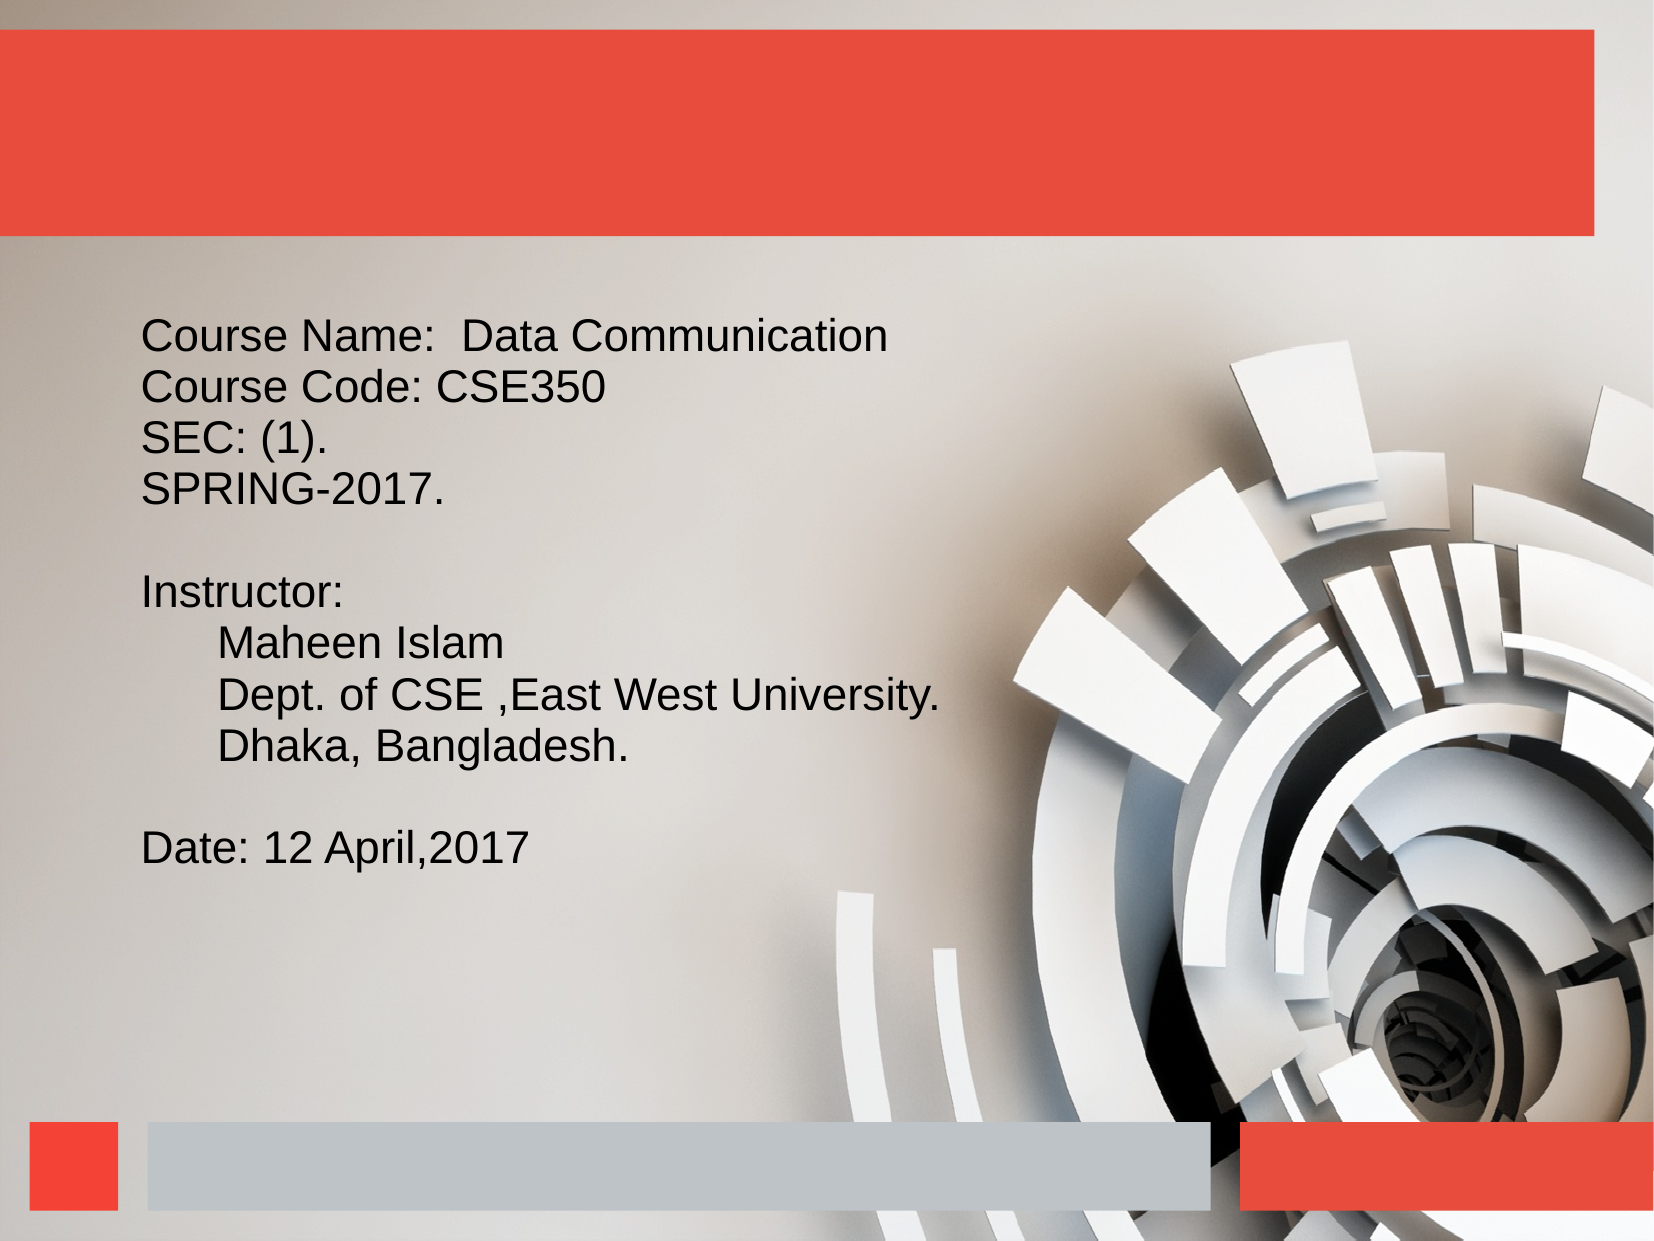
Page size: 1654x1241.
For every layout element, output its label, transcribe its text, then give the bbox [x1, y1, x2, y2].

text_box Course Name: Data Communication Course Code: CSE350 SEC: (1). SPRING-2017. Instructor: Maheen Islam Dept. of CSE ,East West University. Dhaka, Bangladesh. Date: 12 April,2017 [125, 302, 1051, 881]
picture [0, 0, 1654, 1241]
